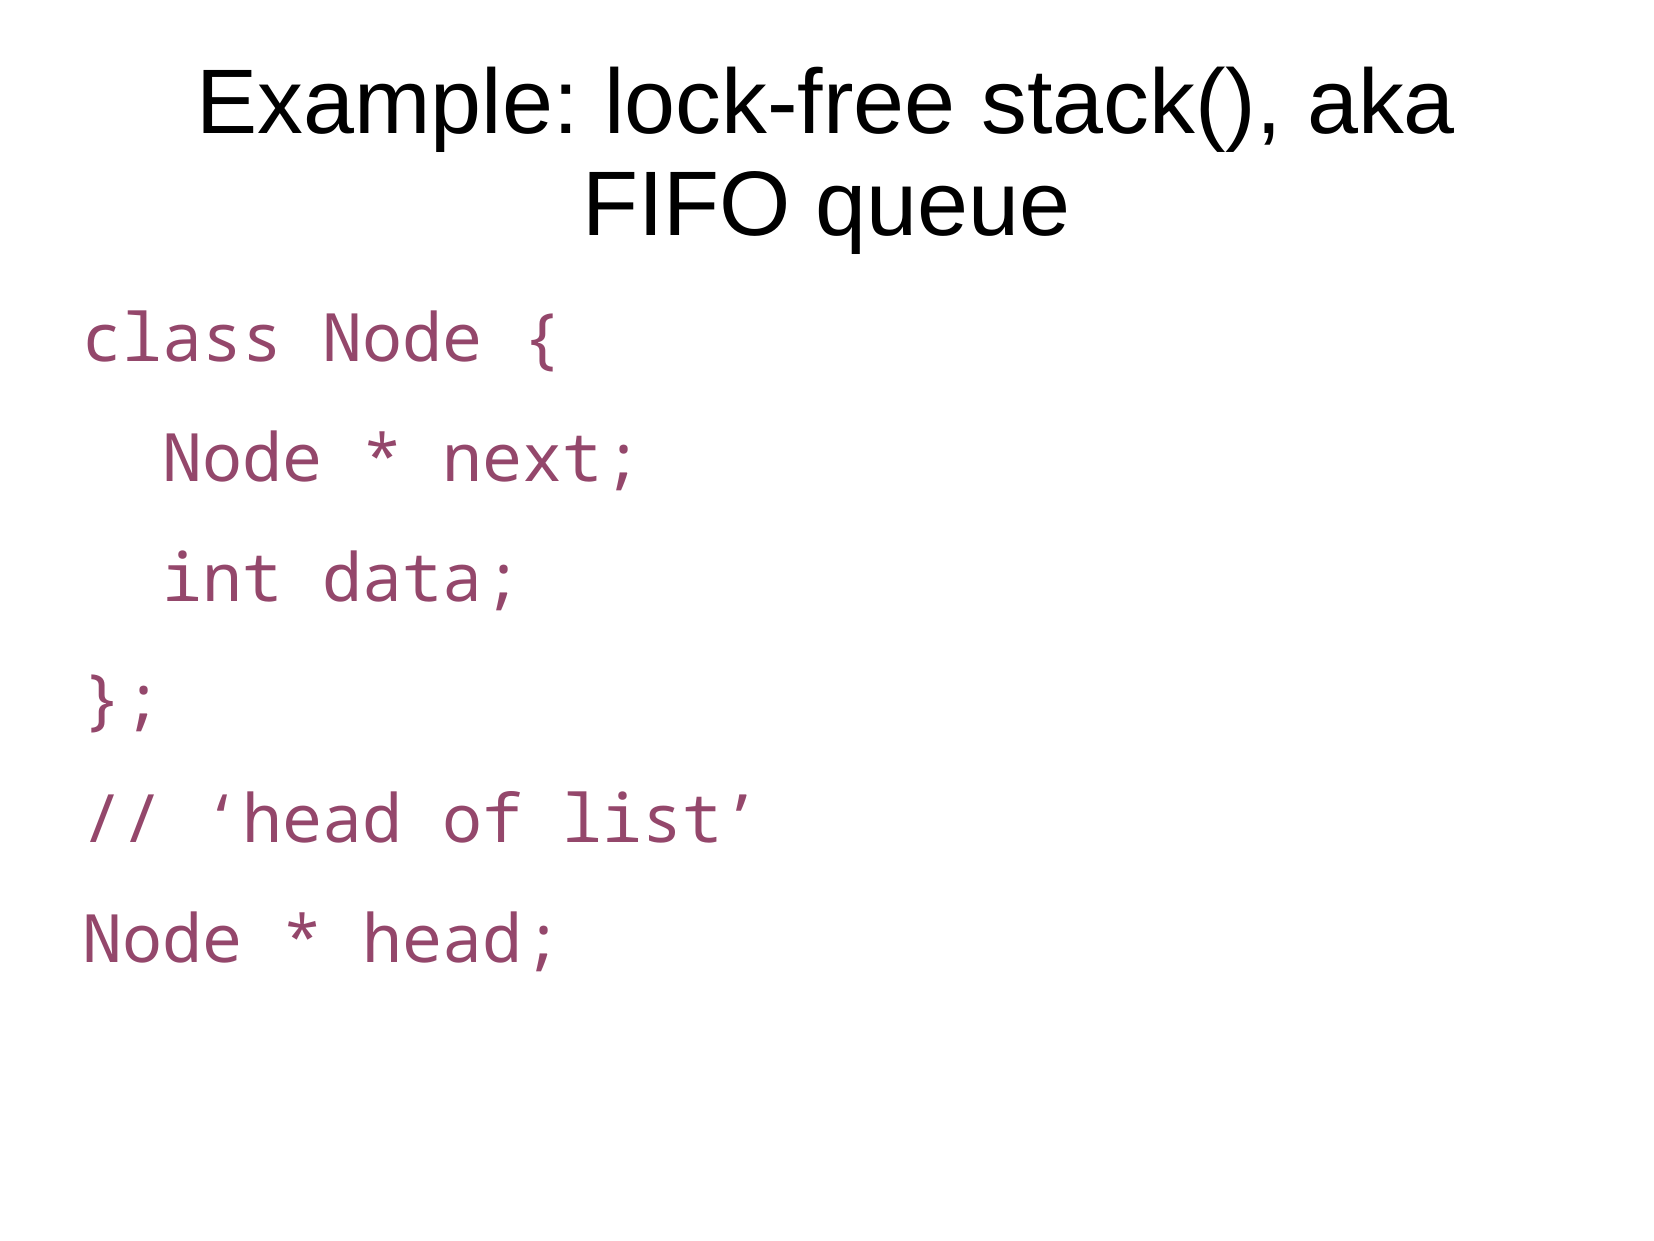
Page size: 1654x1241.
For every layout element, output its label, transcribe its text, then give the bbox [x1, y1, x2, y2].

title Example: lock-free stack(), aka FIFO queue [82, 49, 1571, 257]
list class Node { Node * next; int data; }; // ‘head of list’ Node * head; [82, 290, 1571, 1010]
